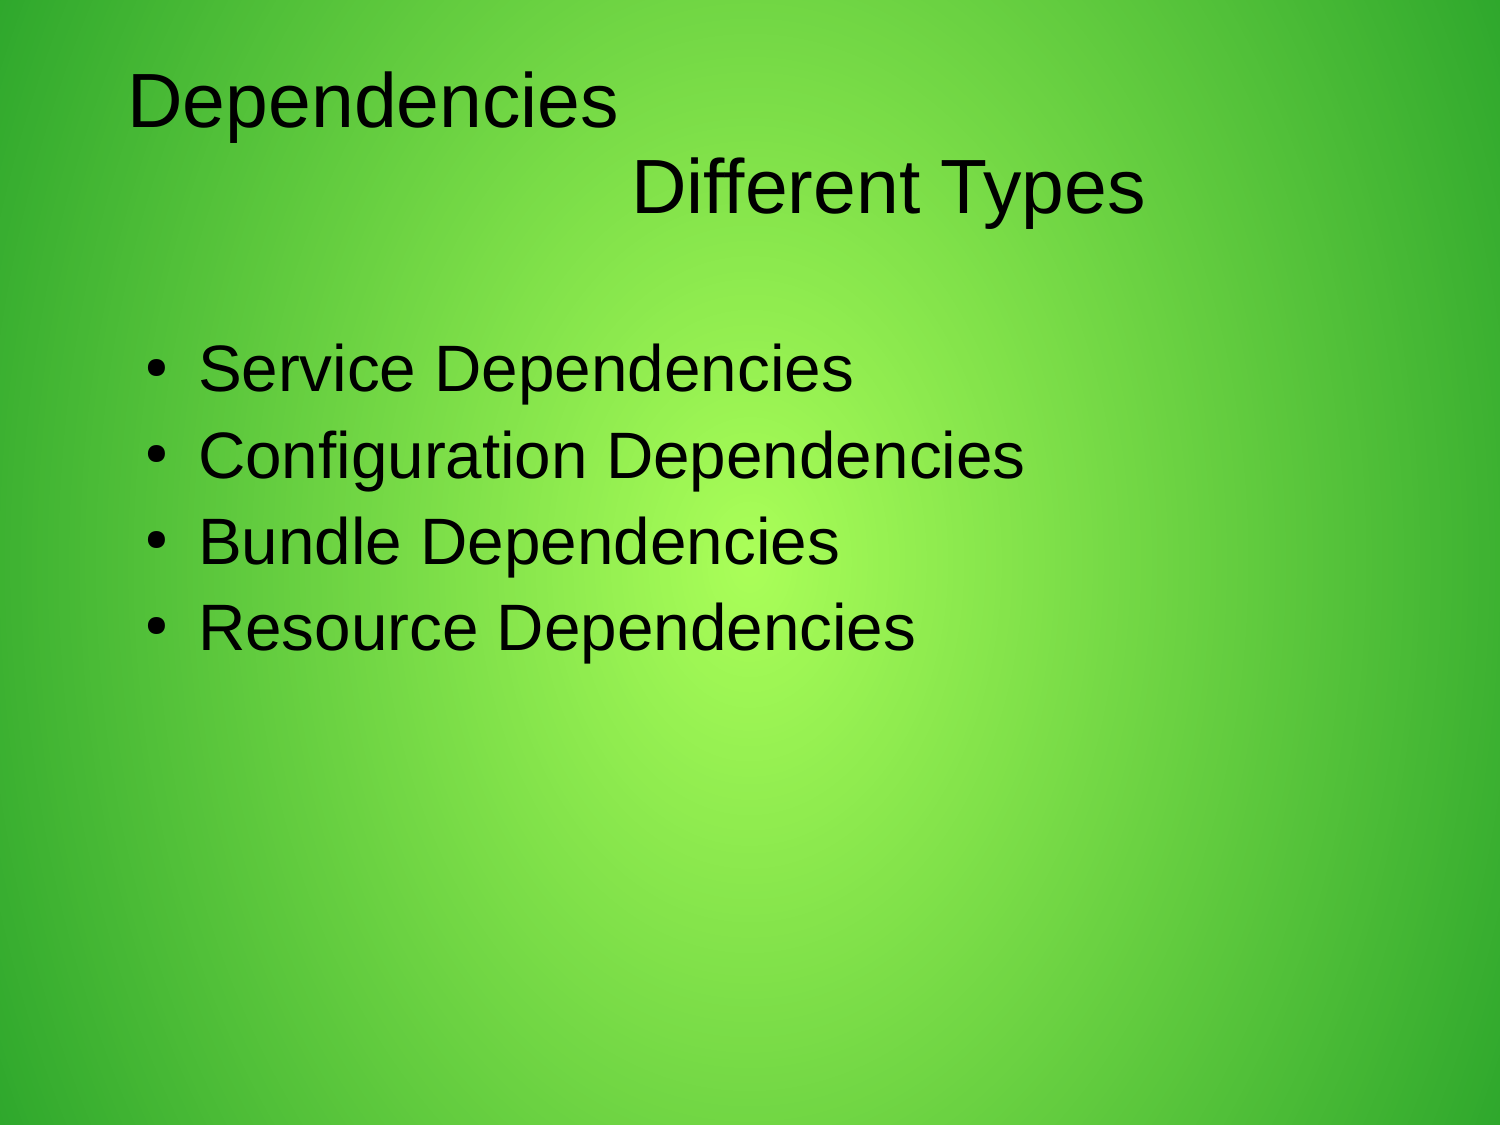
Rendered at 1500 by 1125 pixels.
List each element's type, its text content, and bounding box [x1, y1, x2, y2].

list Service Dependencies Configuration Dependencies Bundle Dependencies Resource Dependencies [112, 324, 1388, 978]
title Dependencies Different Types [112, 42, 1388, 246]
